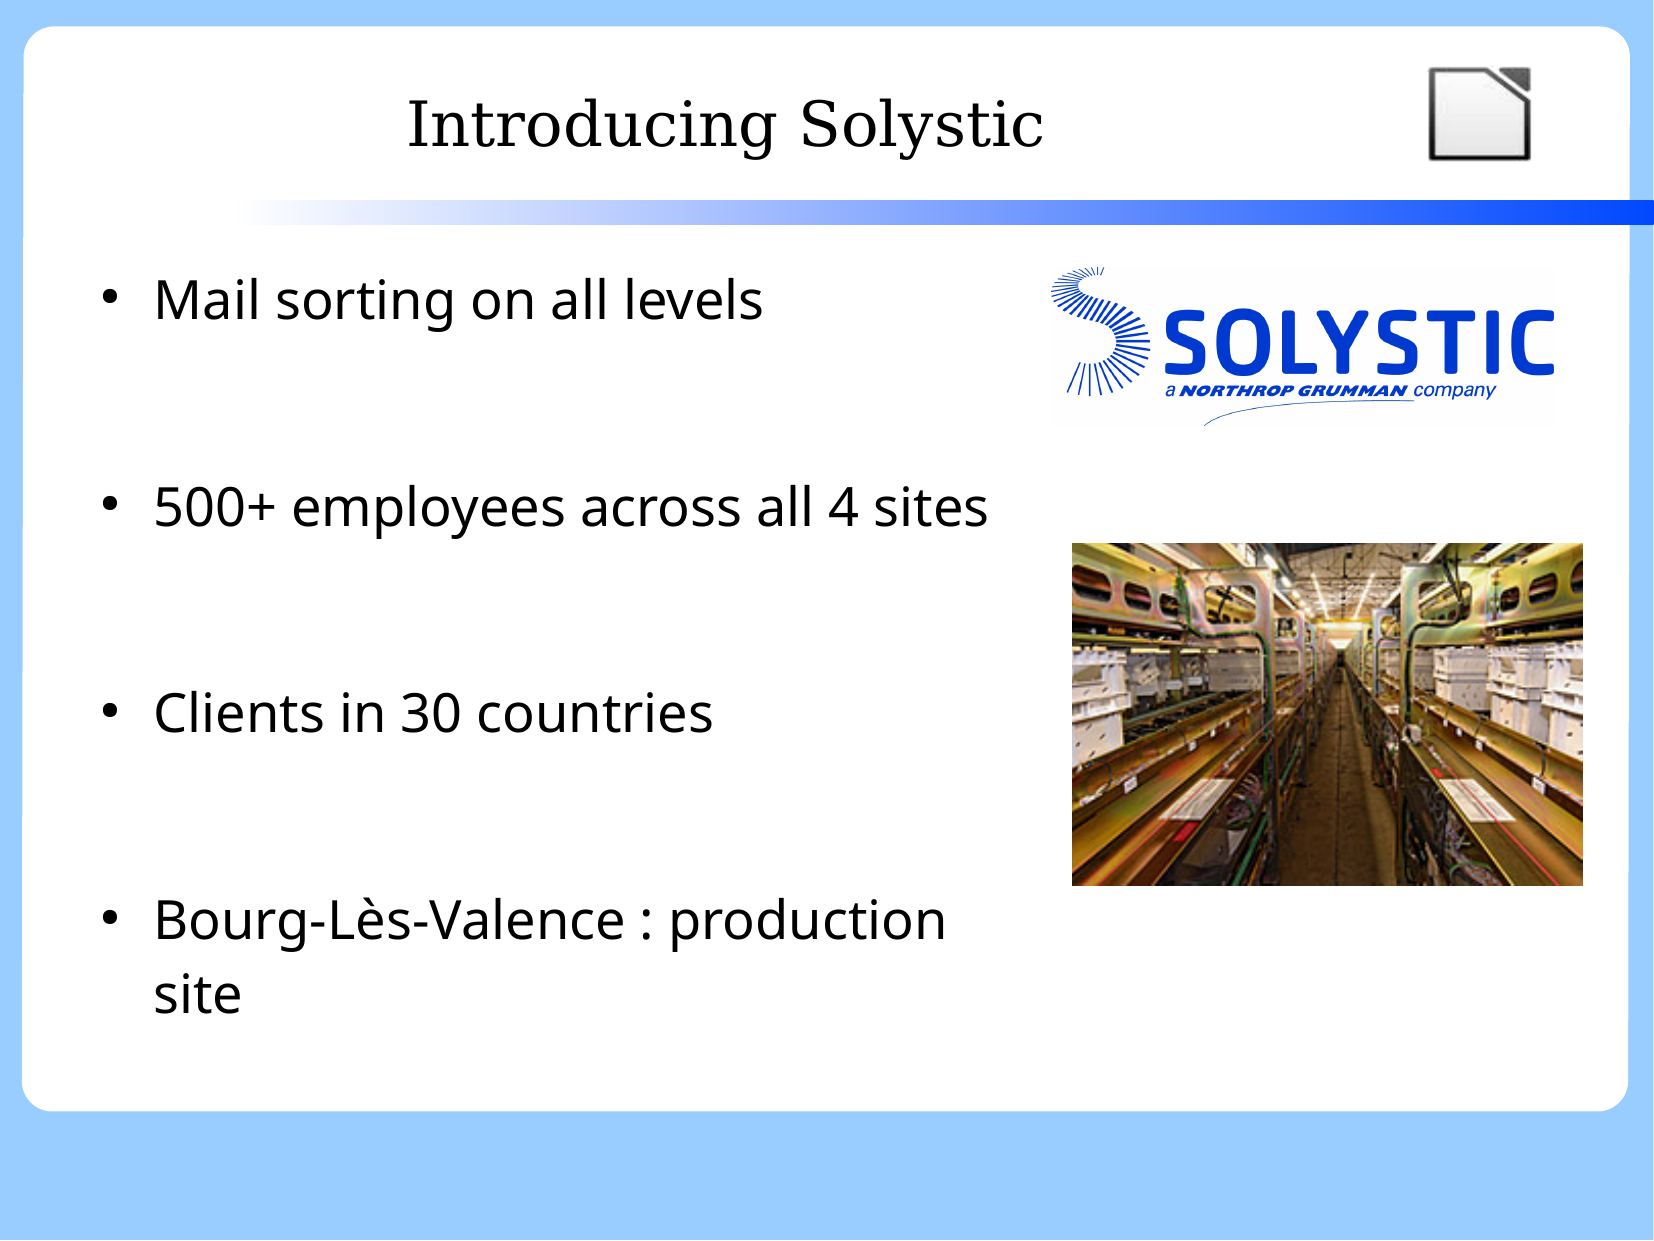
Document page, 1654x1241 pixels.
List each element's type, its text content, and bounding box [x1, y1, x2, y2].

list Mail sorting on all levels 500+ employees across all 4 sites Clients in 30 countries Bourg-Lès-Valence : production site [82, 236, 1004, 1055]
picture [1072, 543, 1583, 886]
picture [1417, 47, 1562, 177]
picture [1051, 267, 1554, 426]
title Introducing Solystic [82, 49, 1371, 201]
